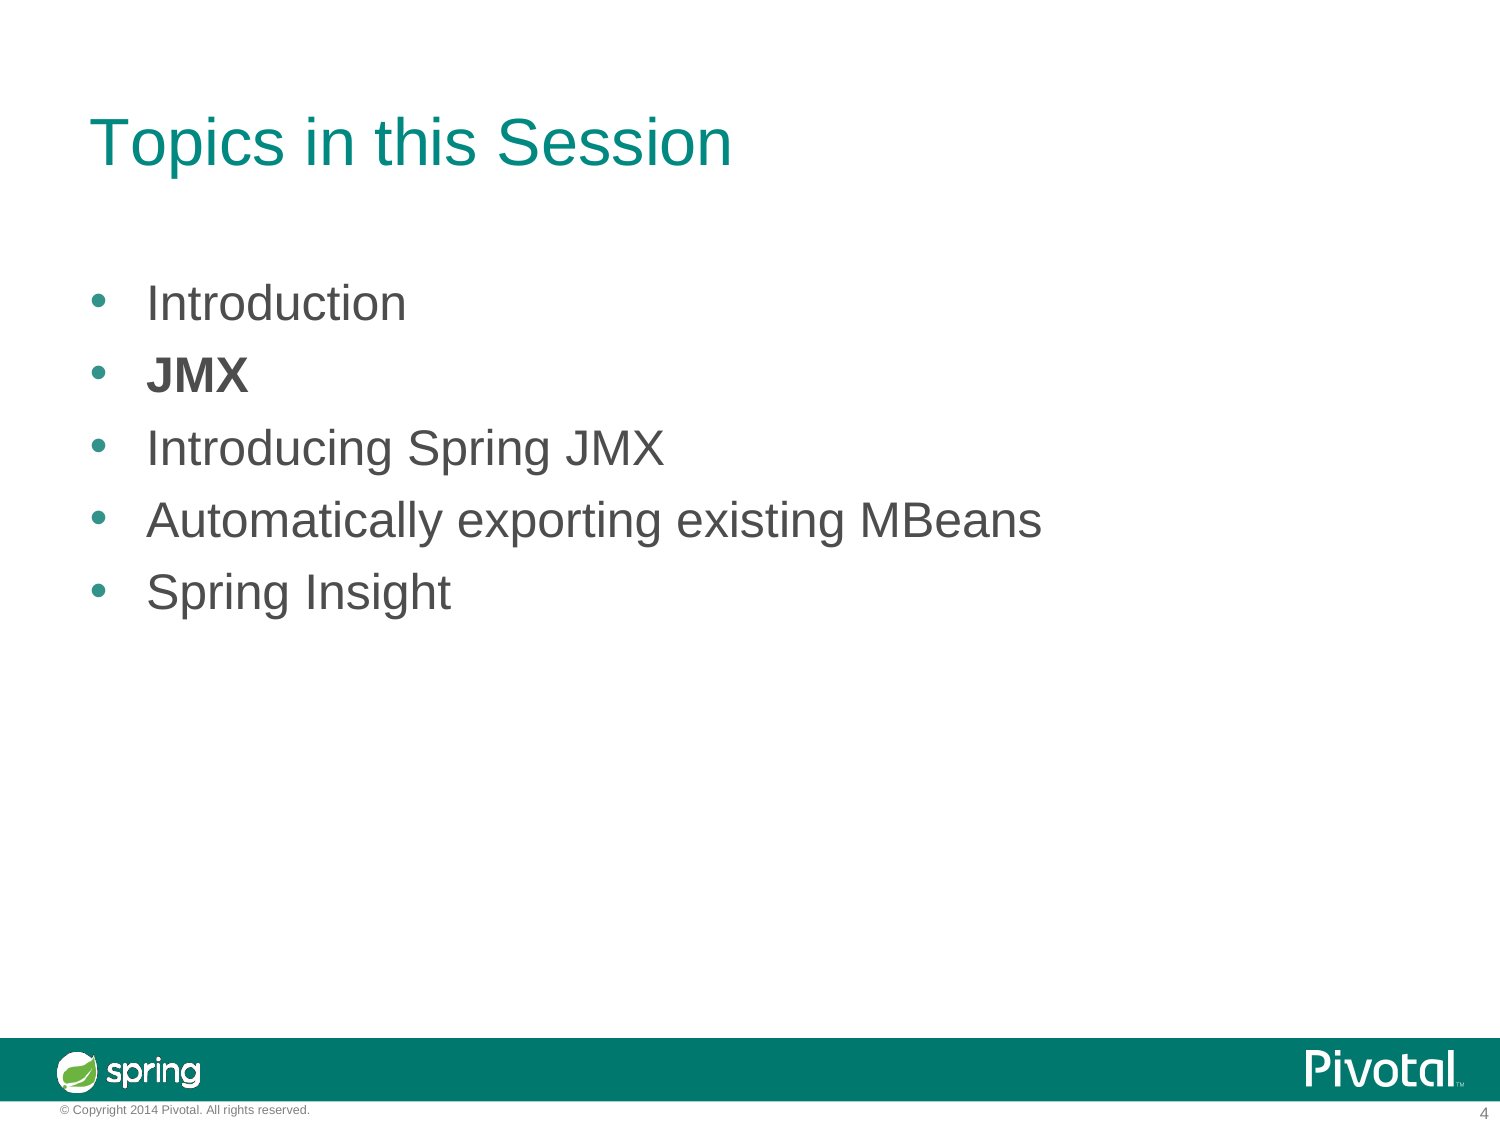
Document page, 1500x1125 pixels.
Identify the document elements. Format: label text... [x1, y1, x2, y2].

title Topics in this Session [75, 45, 1426, 233]
picture [1306, 1050, 1464, 1087]
picture [32, 1041, 210, 1103]
list Introduction JMX Introducing Spring JMX Automatically exporting existing MBeans Spring Insight [75, 262, 1426, 1005]
